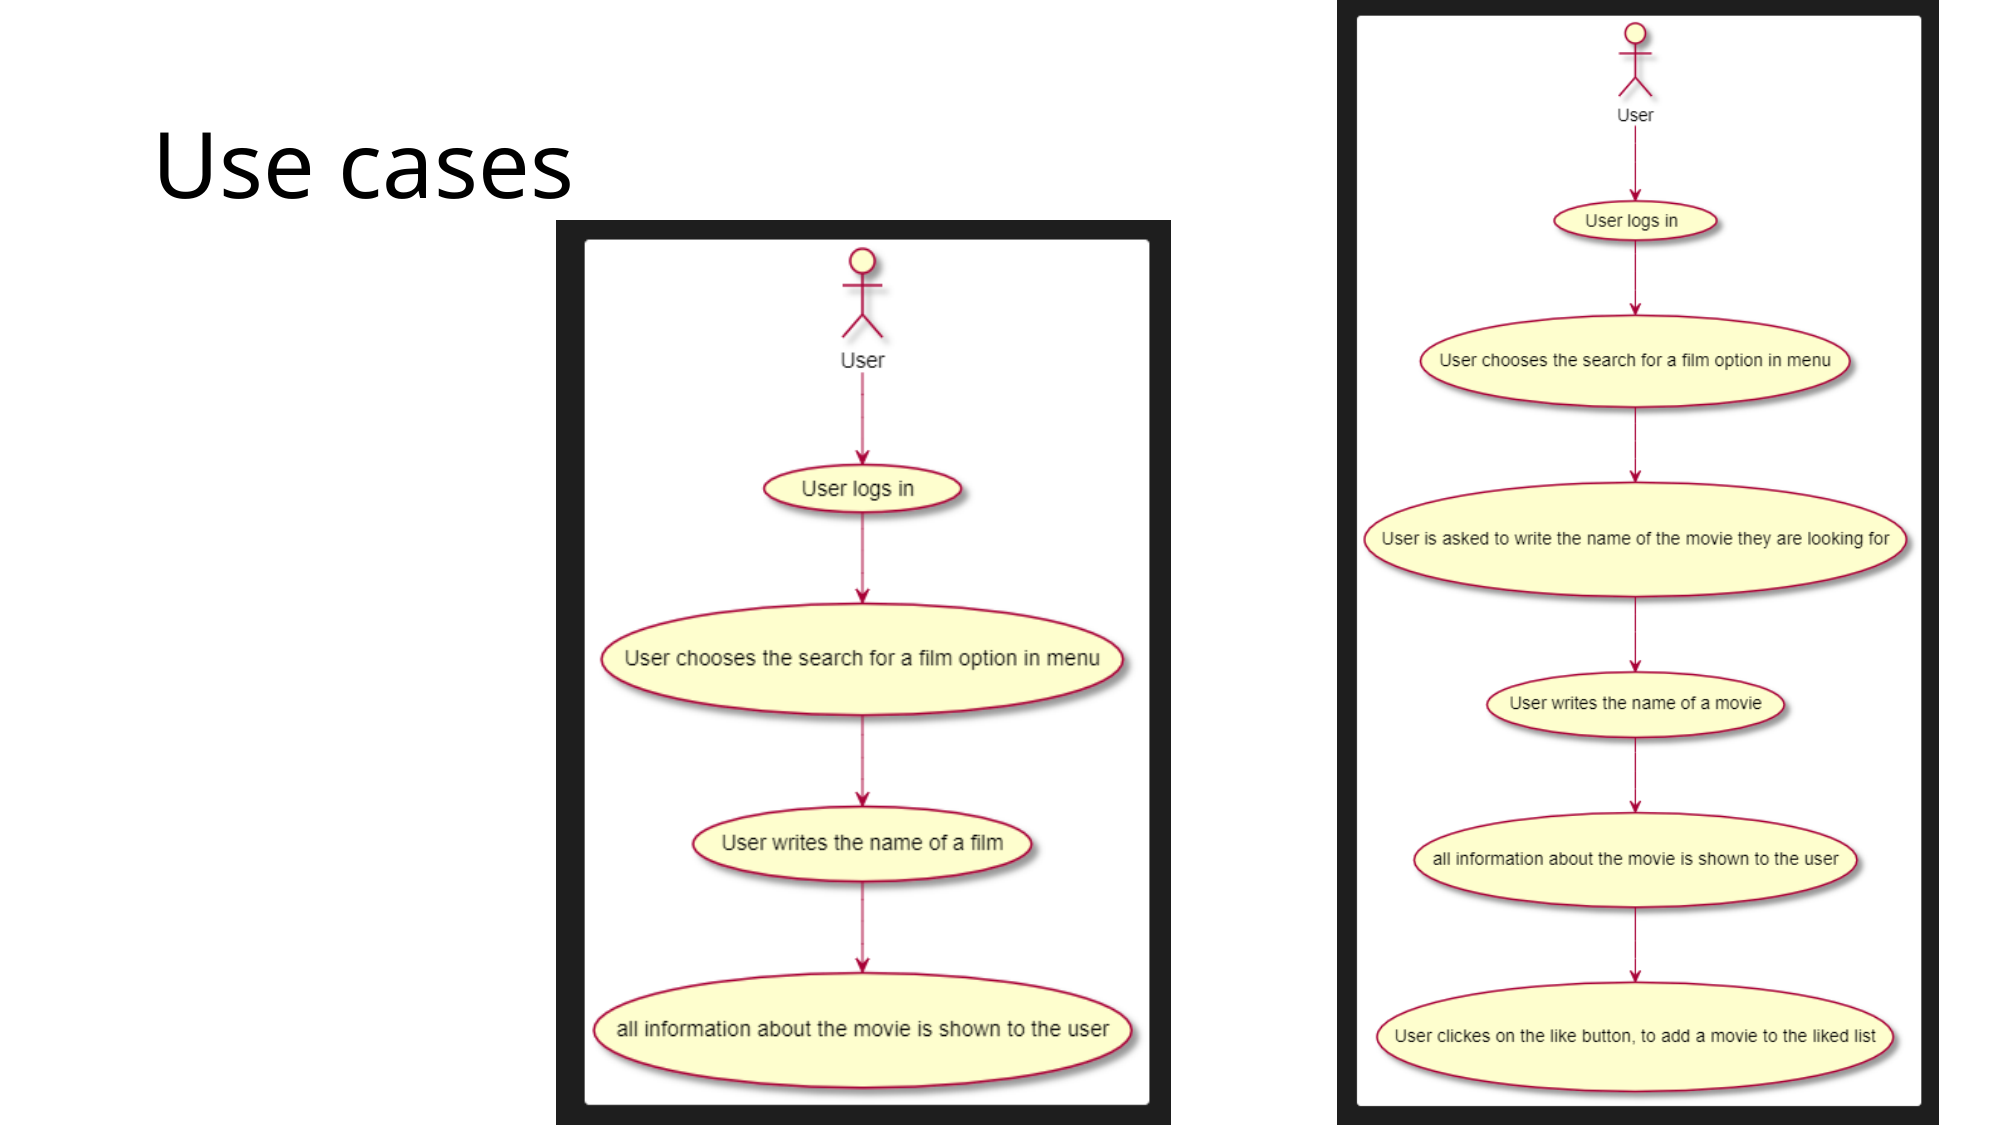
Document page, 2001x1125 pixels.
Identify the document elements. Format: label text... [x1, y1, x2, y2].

picture [556, 220, 1171, 1125]
title Use cases [137, 59, 1337, 278]
picture [1337, 0, 1939, 1125]
